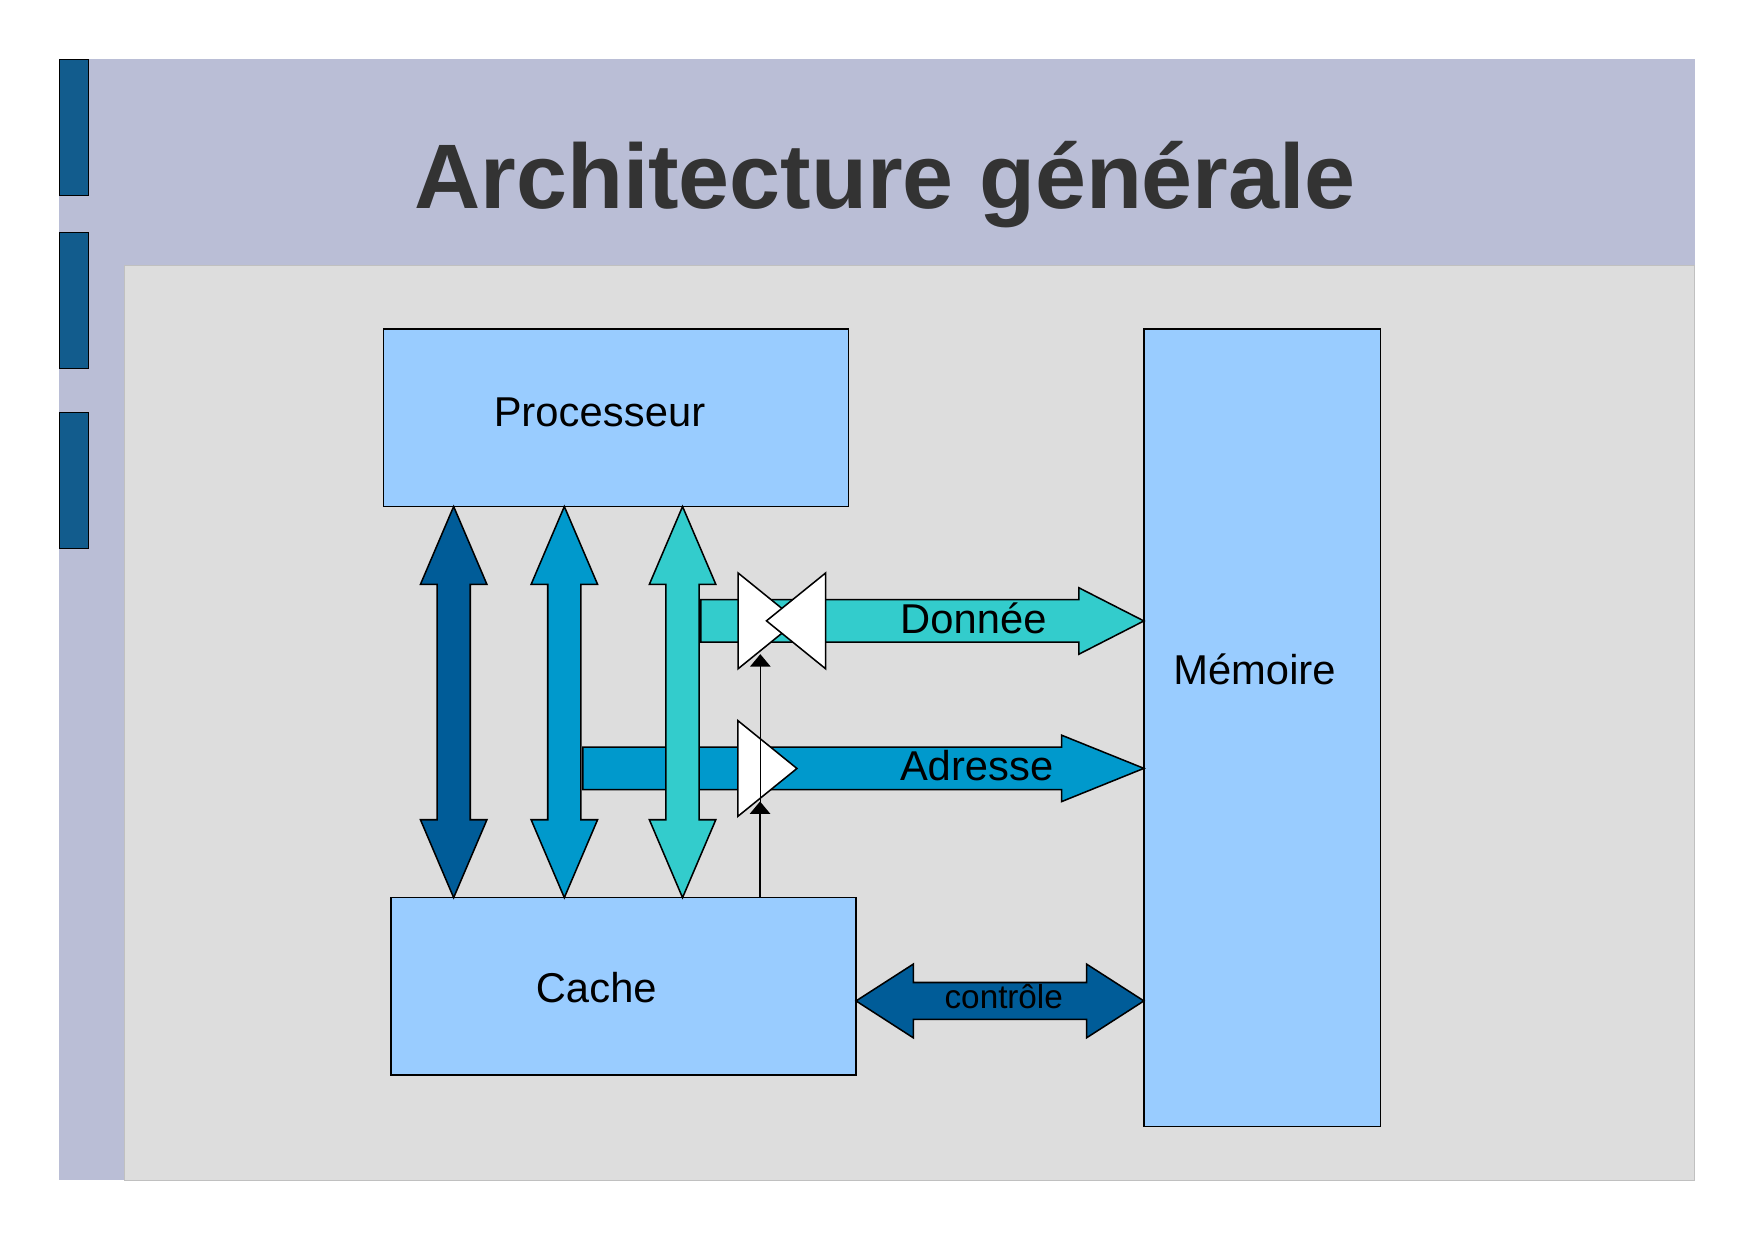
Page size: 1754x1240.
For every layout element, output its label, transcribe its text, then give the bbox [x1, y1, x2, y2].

text_box Processeur [479, 381, 721, 443]
text_box Mémoire [1158, 639, 1351, 702]
text_box Donnée [885, 587, 1062, 650]
text_box Adresse [885, 735, 1069, 798]
text_box [1061, 329, 1381, 1127]
text_box contrôle [929, 971, 1078, 1024]
title Architecture générale [118, 88, 1654, 266]
text_box Cache [520, 956, 672, 1019]
text_box [383, 329, 929, 1075]
text_box [761, 739, 885, 798]
